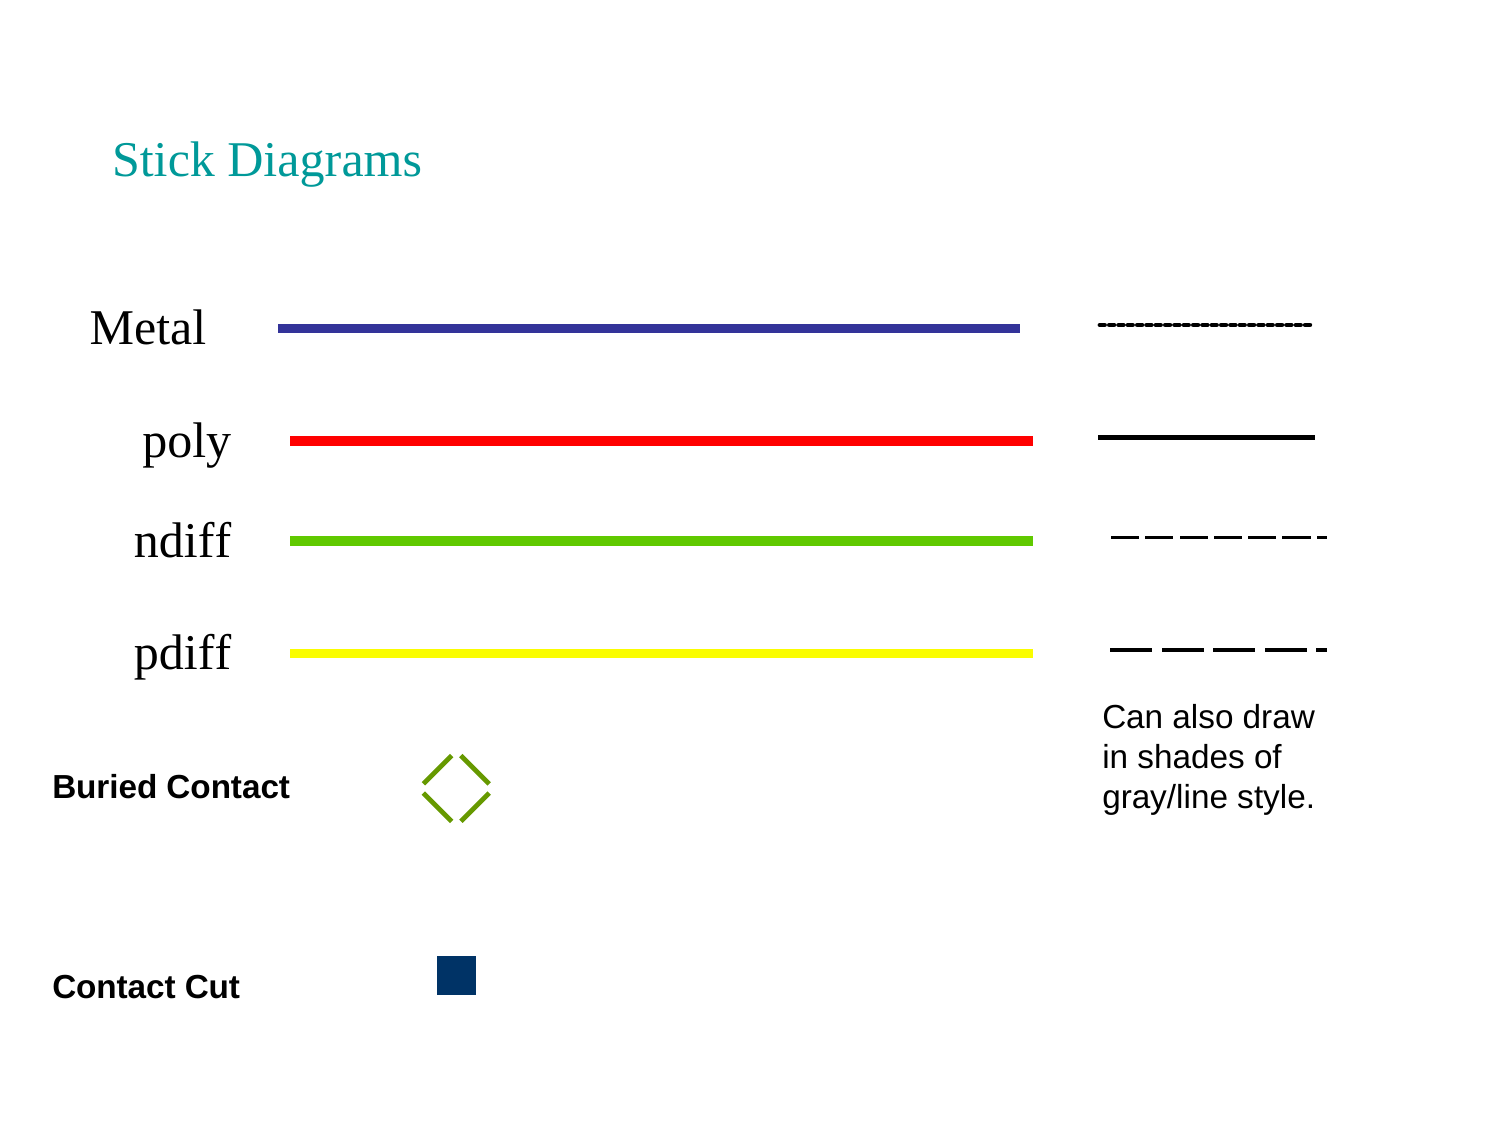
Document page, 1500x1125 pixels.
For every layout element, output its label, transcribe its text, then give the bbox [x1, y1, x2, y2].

text_box Metal [24, 287, 234, 363]
text_box Can also draw in shades of gray/line style. [1087, 687, 1331, 823]
text_box Contact Cut [37, 957, 351, 1013]
text_box Buried Contact [37, 757, 351, 813]
text_box [437, 957, 475, 995]
text_box pdiff [118, 612, 247, 688]
text_box Stick Diagrams [97, 119, 438, 195]
text_box poly [127, 399, 247, 475]
text_box ndiff [118, 499, 247, 575]
